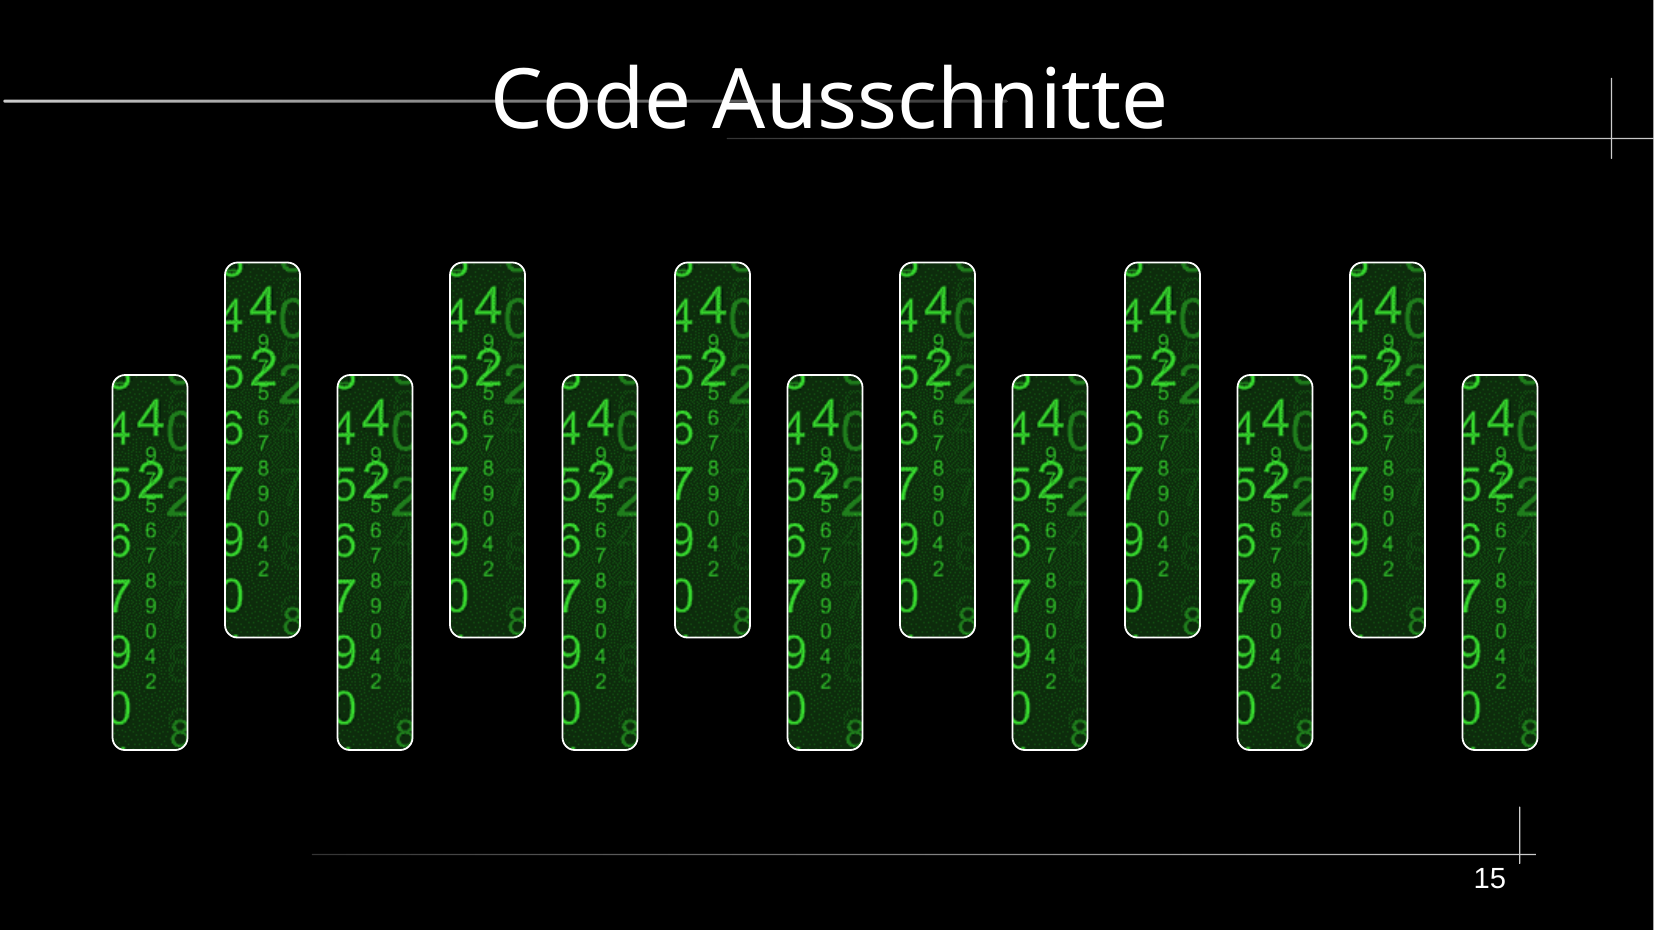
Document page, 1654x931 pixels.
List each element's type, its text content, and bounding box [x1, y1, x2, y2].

text_box [787, 375, 863, 751]
text_box [675, 262, 751, 638]
text_box [1350, 262, 1426, 638]
text_box [562, 375, 638, 751]
text_box [1462, 375, 1538, 751]
text_box [225, 262, 301, 638]
subtitle Code Ausschnitte [47, 0, 1613, 343]
text_box [1237, 375, 1313, 751]
text_box [337, 375, 413, 751]
text_box [1012, 375, 1088, 751]
text_box [900, 262, 976, 638]
text_box [1125, 262, 1201, 638]
text_box [112, 375, 188, 751]
text_box [450, 262, 526, 638]
